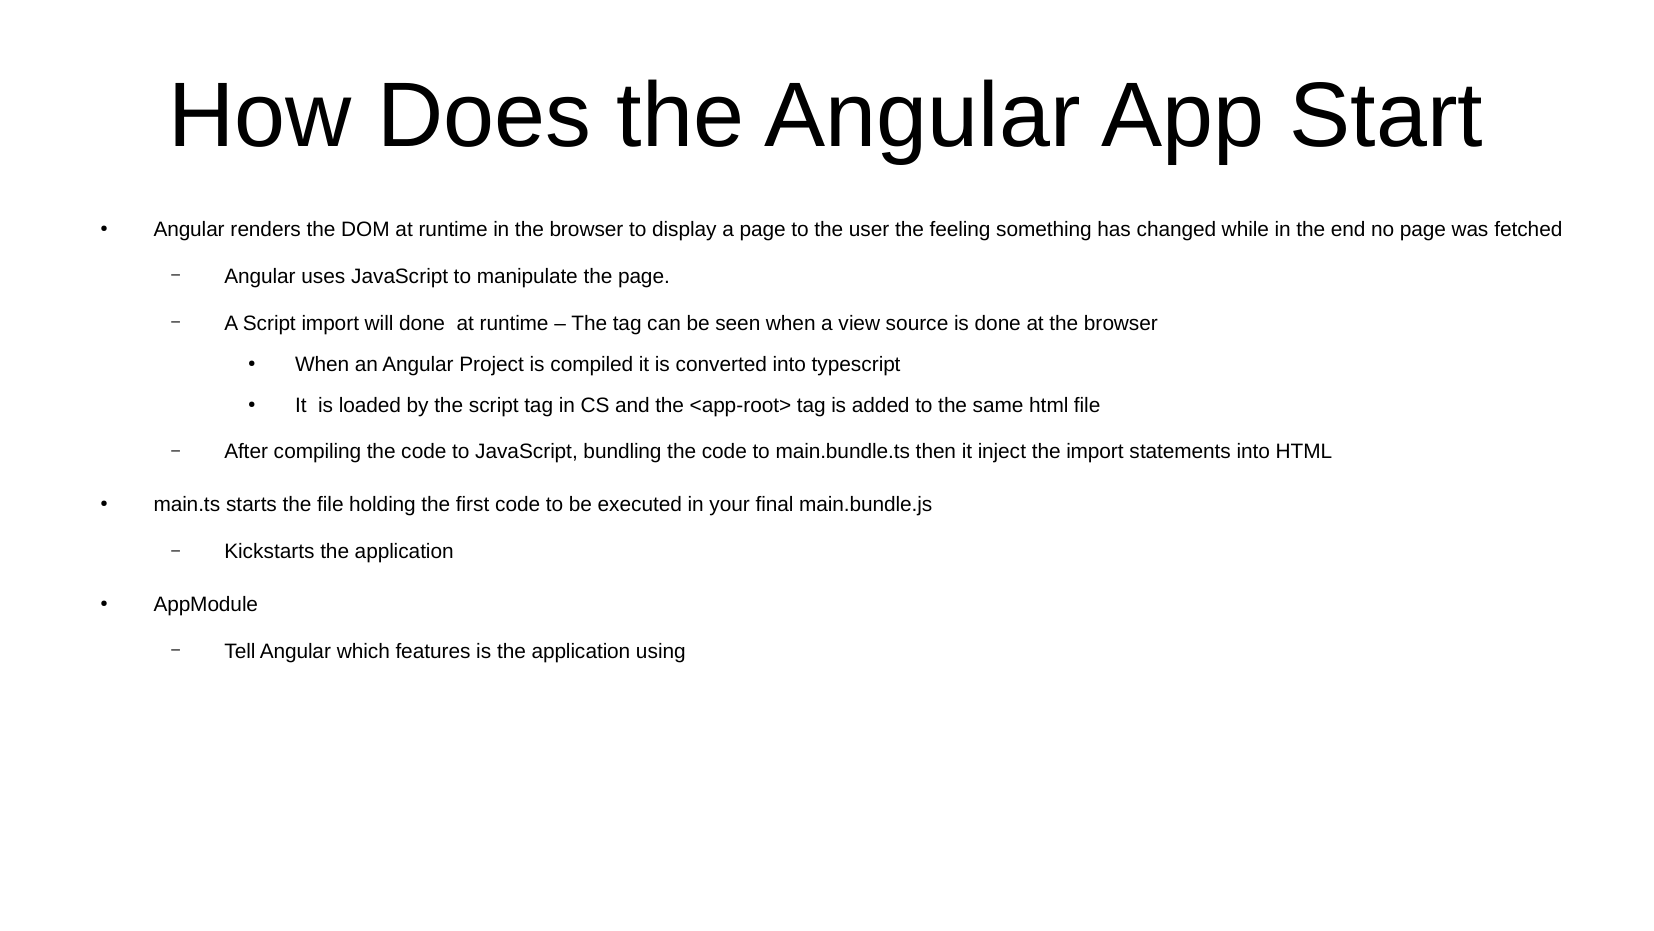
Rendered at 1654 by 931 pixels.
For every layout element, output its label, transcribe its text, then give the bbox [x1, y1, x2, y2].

list Angular renders the DOM at runtime in the browser to display a page to the user the feeling something has changed while in the end no page was fetched Angular uses JavaScript to manipulate the page. A Script import will done at runtime – The tag can be seen when a view source is done at the browser When an Angular Project is compiled it is converted into typescript It is loaded by the script tag in CS and the <app-root> tag is added to the same html file After compiling the code to JavaScript, bundling the code to main.bundle.ts then it inject the import statements into HTML main.ts starts the file holding the first code to be executed in your final main.bundle.js Kickstarts the application AppModule Tell Angular which features is the application using [82, 217, 1636, 901]
title How Does the Angular App Start [82, 37, 1571, 193]
